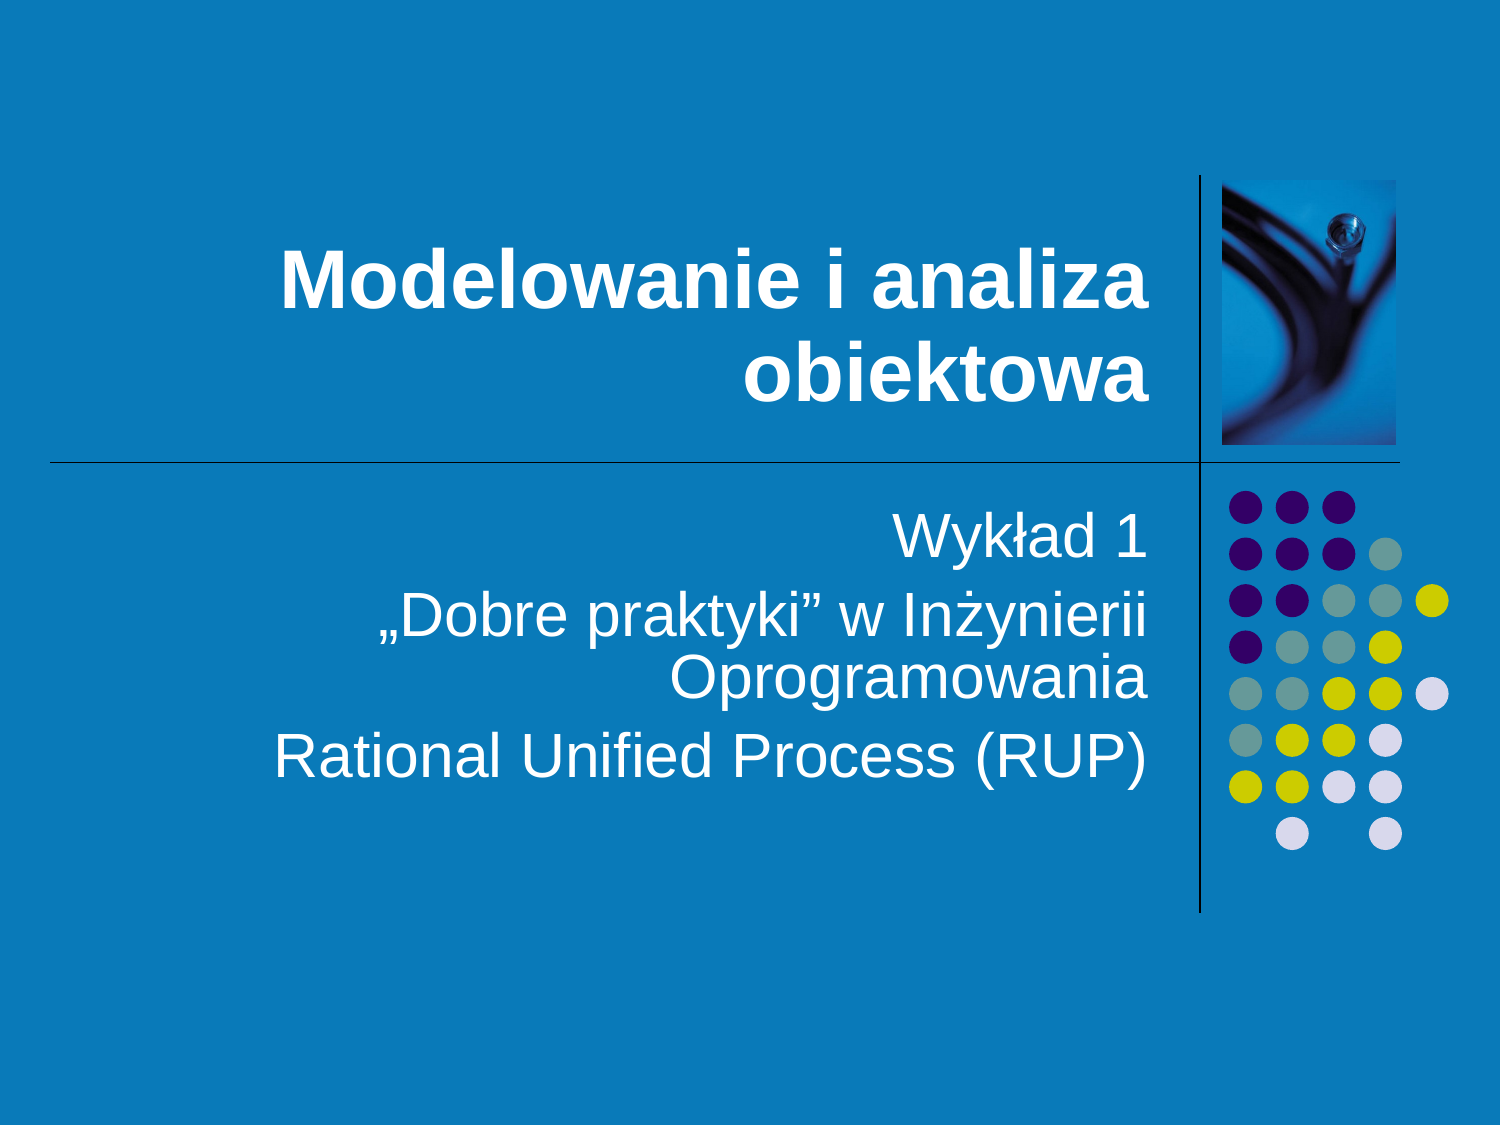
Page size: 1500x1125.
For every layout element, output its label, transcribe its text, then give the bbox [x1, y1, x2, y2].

title Modelowanie i analiza obiektowa [51, 76, 1165, 427]
text_box Wykład 1 „Dobre praktyki” w Inżynierii Oprogramowania Rational Unified Process (RUP) [139, 500, 1165, 888]
picture [1366, 366, 1375, 372]
picture [1222, 180, 1396, 445]
picture [1384, 353, 1391, 360]
